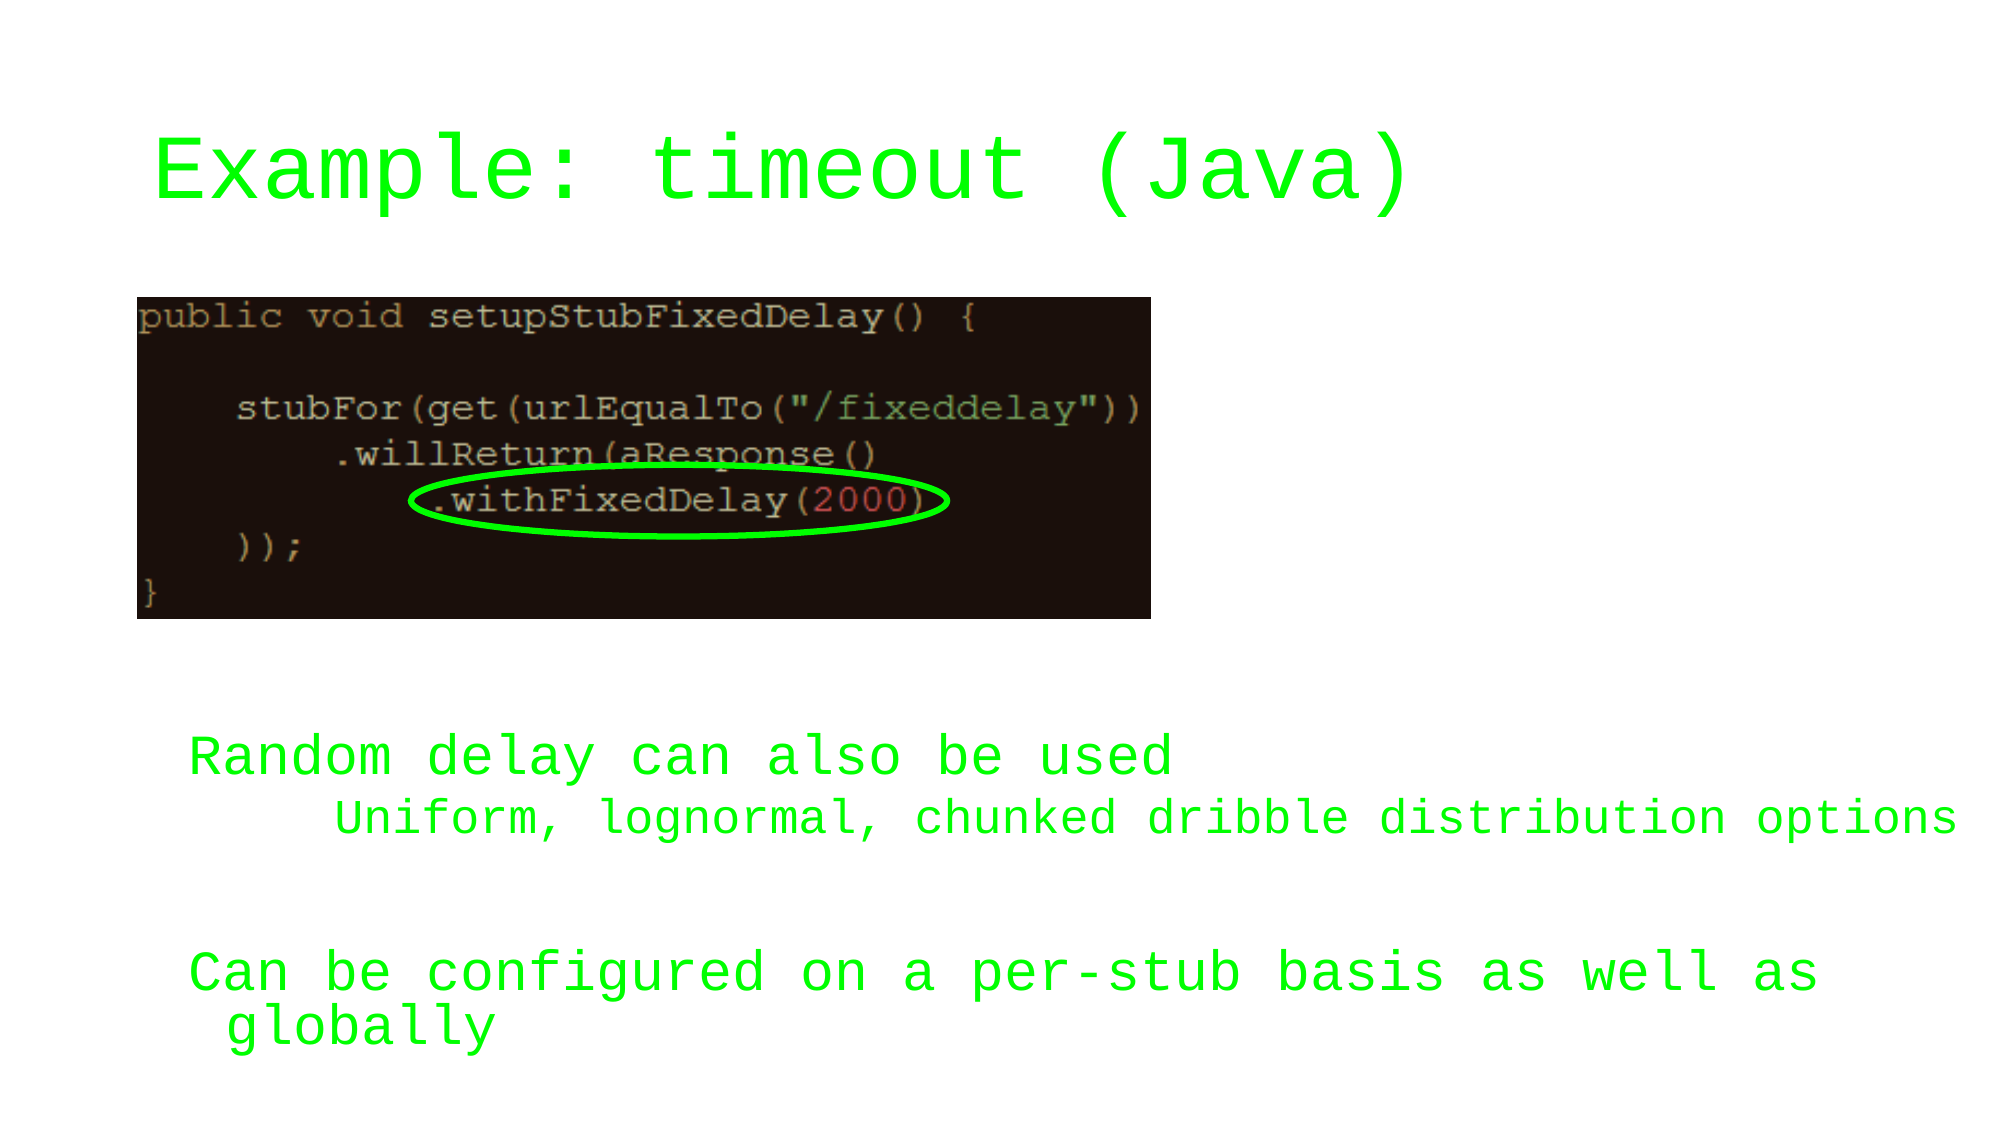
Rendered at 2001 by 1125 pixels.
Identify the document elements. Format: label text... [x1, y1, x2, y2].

picture [137, 297, 1151, 619]
title Example: timeout (Java) [137, 59, 1863, 278]
list Random delay can also be used Uniform, lognormal, chunked dribble distribution options Can be configured on a per-stub basis as well as globally [137, 299, 2000, 1108]
